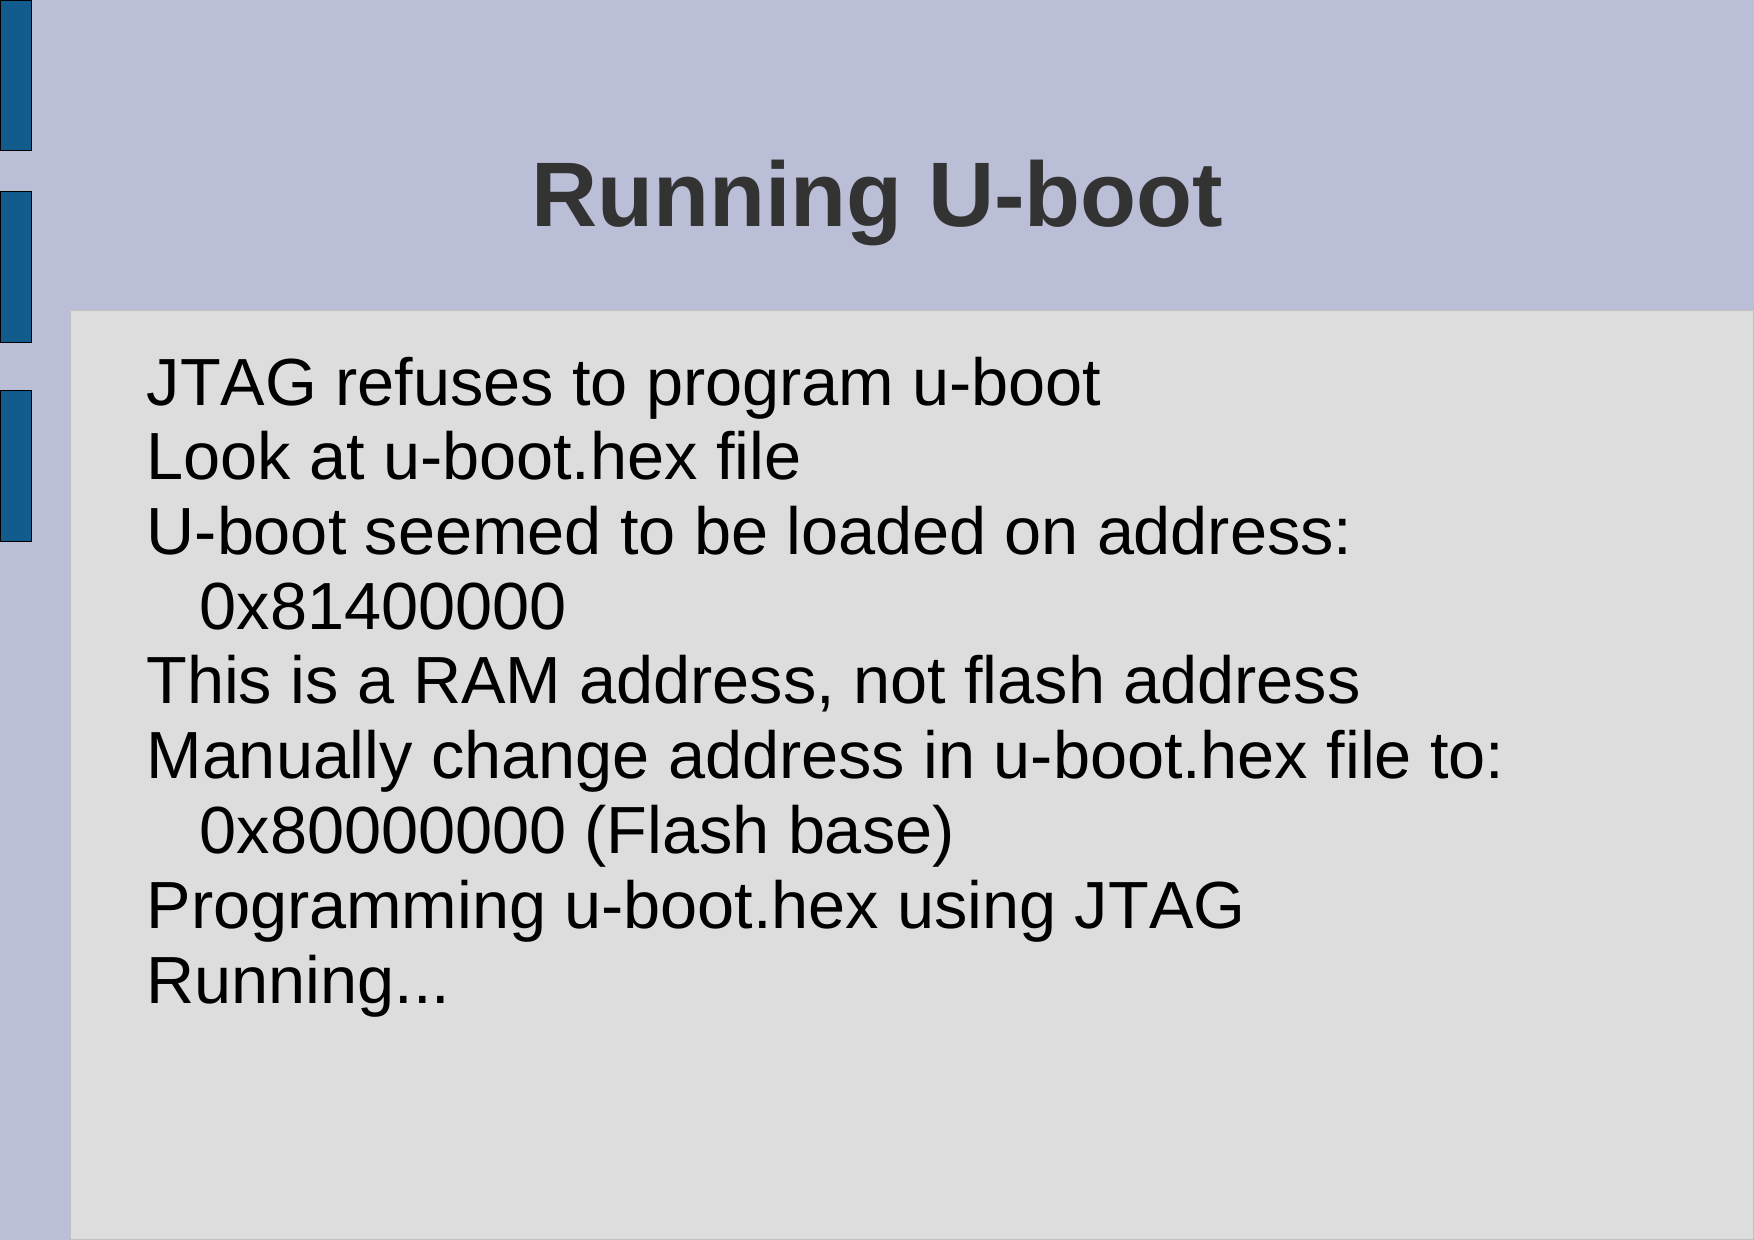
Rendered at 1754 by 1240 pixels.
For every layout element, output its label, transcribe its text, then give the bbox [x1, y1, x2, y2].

title Running U-boot [128, 91, 1627, 299]
list JTAG refuses to program u-boot Look at u-boot.hex file U-boot seemed to be loaded on address: 0x81400000 This is a RAM address, not flash address Manually change address in u-boot.hex file to: 0x80000000 (Flash base) Programming u-boot.hex using JTAG Running... [128, 344, 1627, 1126]
